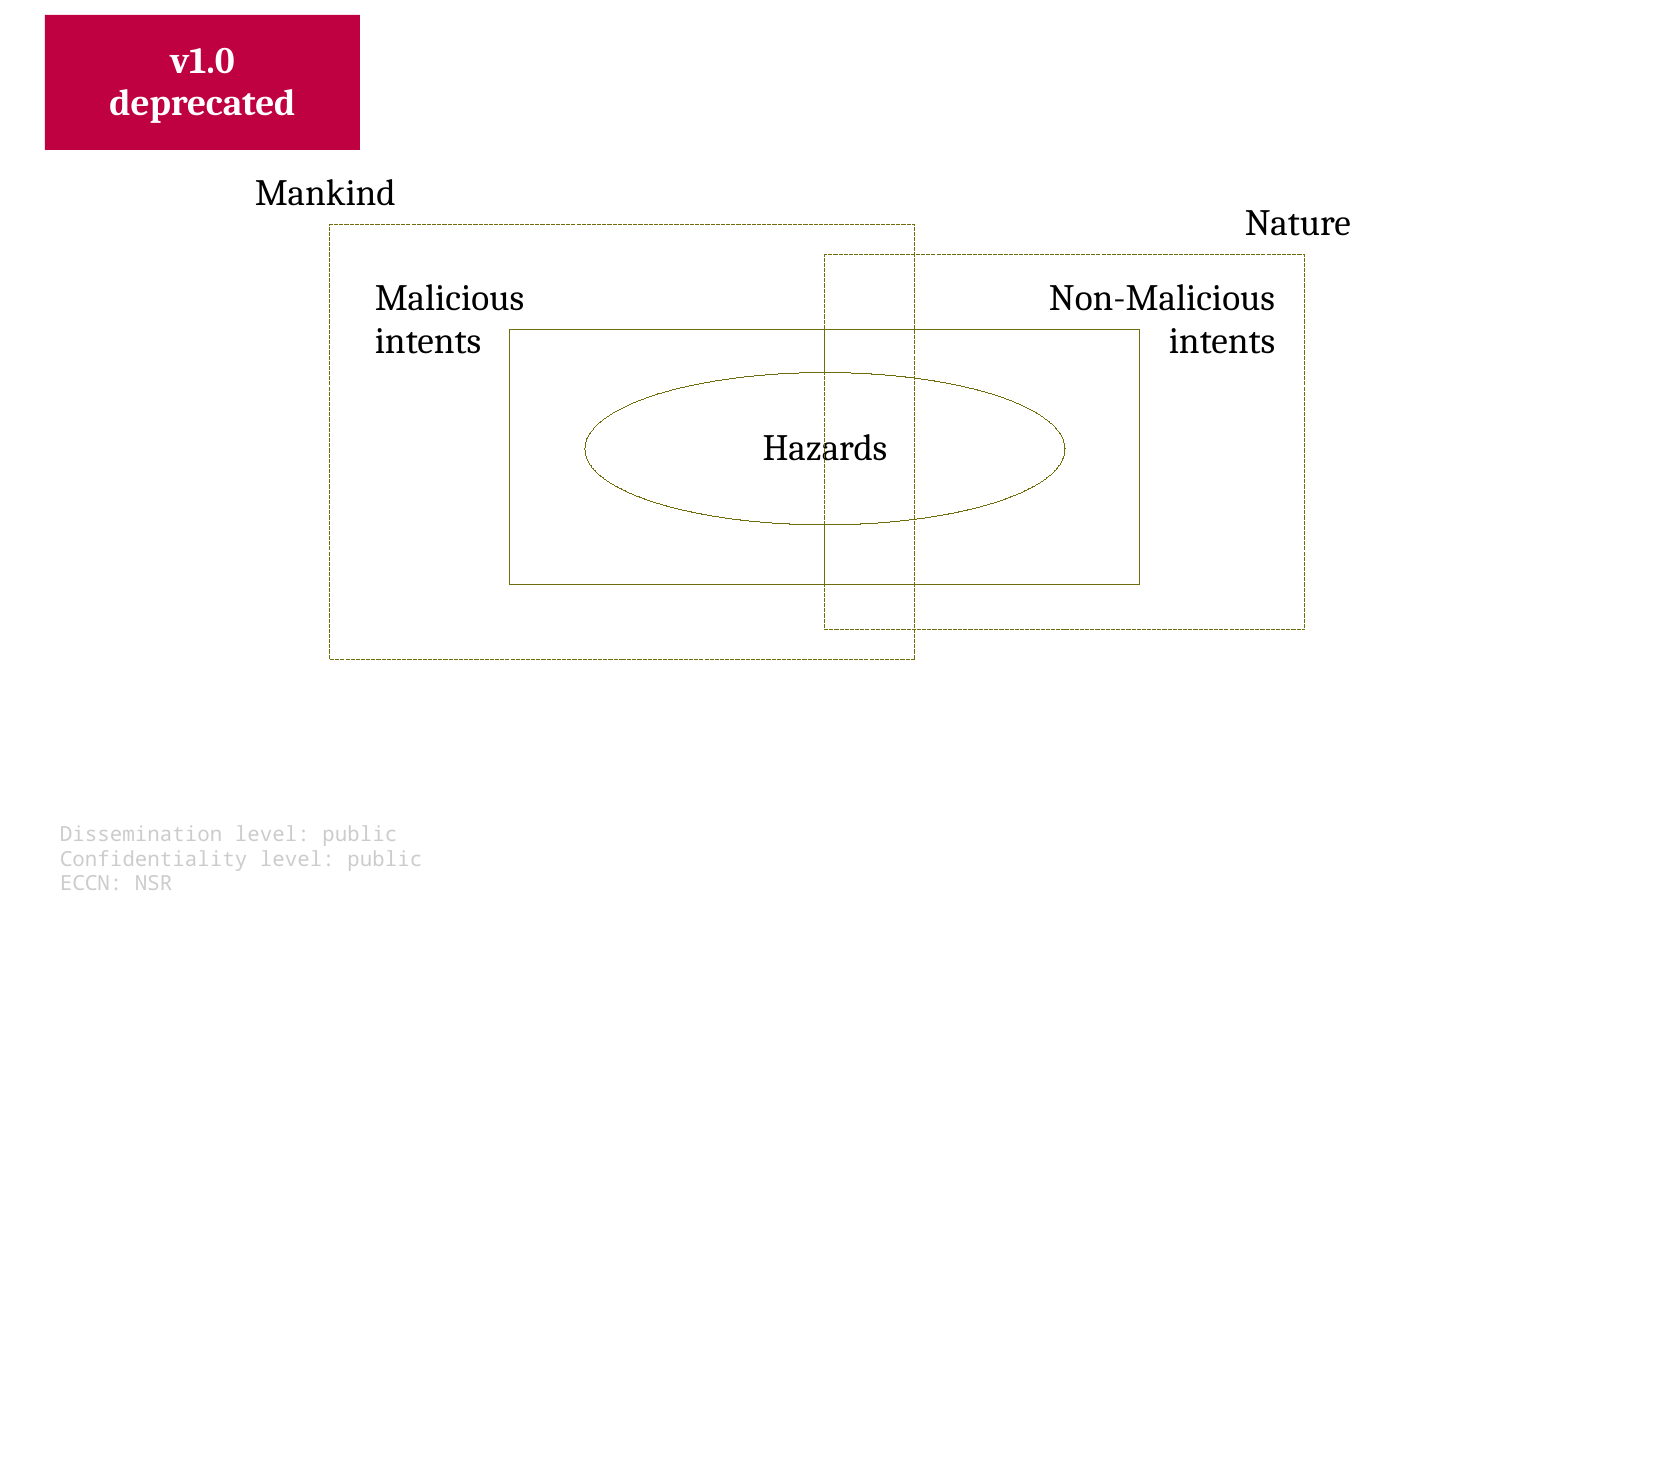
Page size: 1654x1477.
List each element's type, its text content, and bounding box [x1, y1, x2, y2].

text_box Dissemination level: public Confidentiality level: public ECCN: NSR [44, 815, 917, 903]
text_box v1.0 deprecated [44, 14, 360, 150]
text_box Hazards [735, 419, 916, 519]
text_box Non-Malicious intents [1019, 269, 1290, 416]
text_box Mankind [239, 164, 420, 267]
text_box [509, 329, 1140, 585]
text_box Malicious intents [359, 269, 585, 373]
text_box Nature [1229, 194, 1380, 297]
